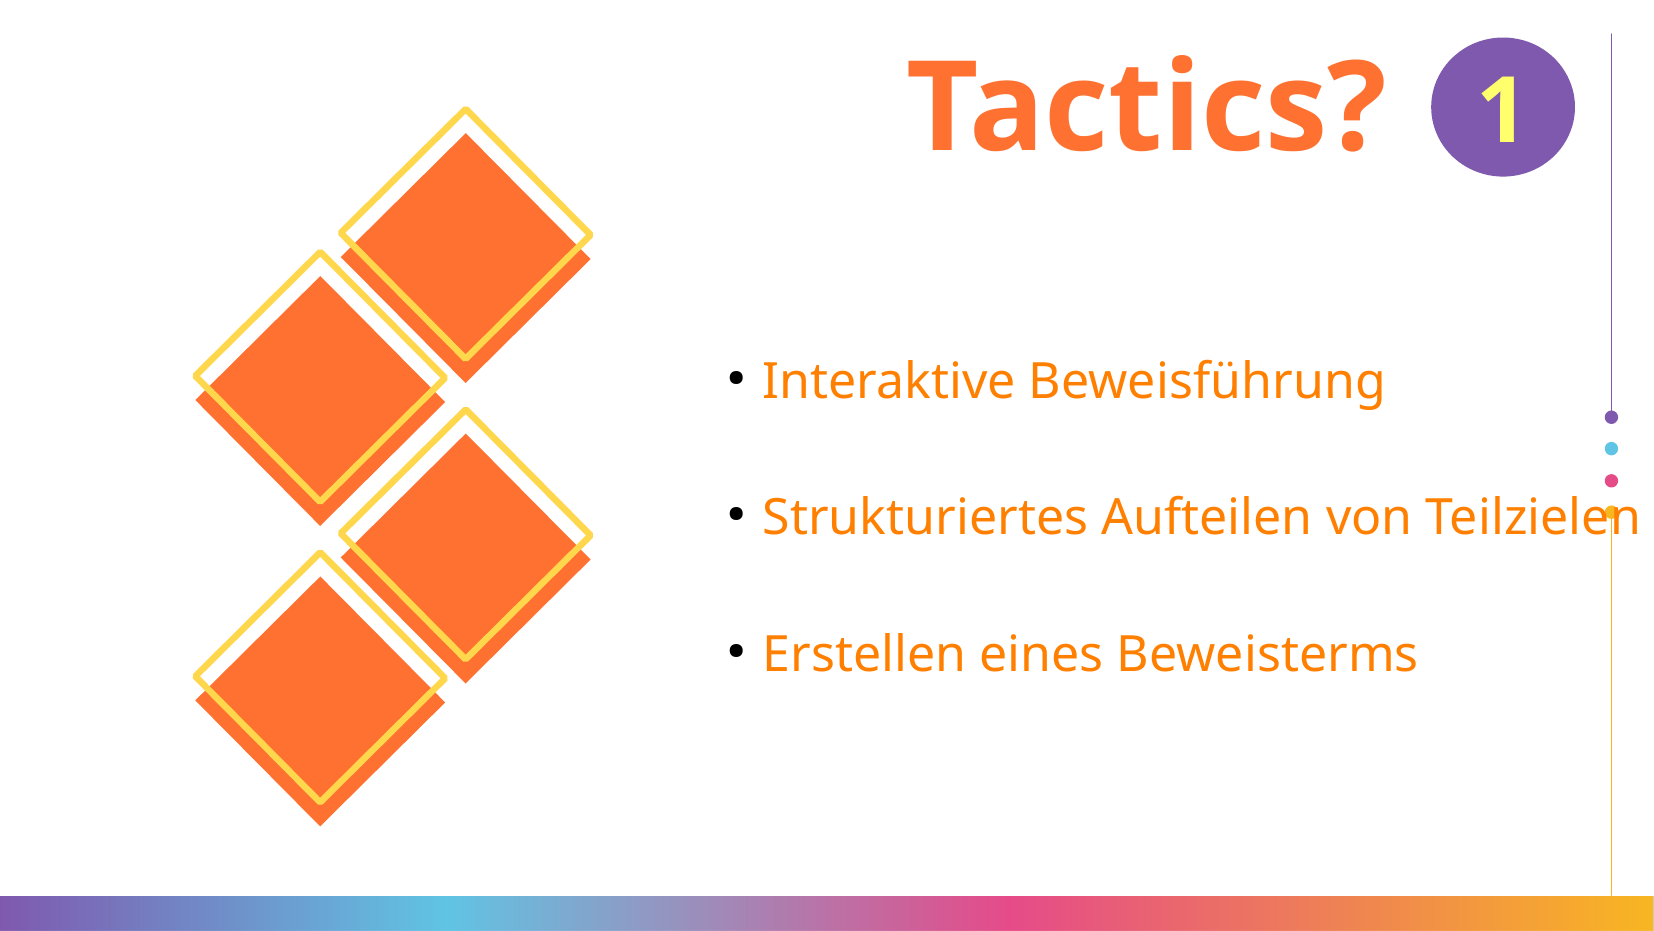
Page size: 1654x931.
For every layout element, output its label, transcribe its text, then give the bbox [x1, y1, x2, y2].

title Tactics? [750, 16, 1388, 188]
text_box 1 [1431, 37, 1576, 177]
text_box Interaktive Beweisführung Strukturiertes Aufteilen von Teilzielen Erstellen eines Beweisterms [712, 337, 1583, 628]
picture [0, 896, 1654, 931]
